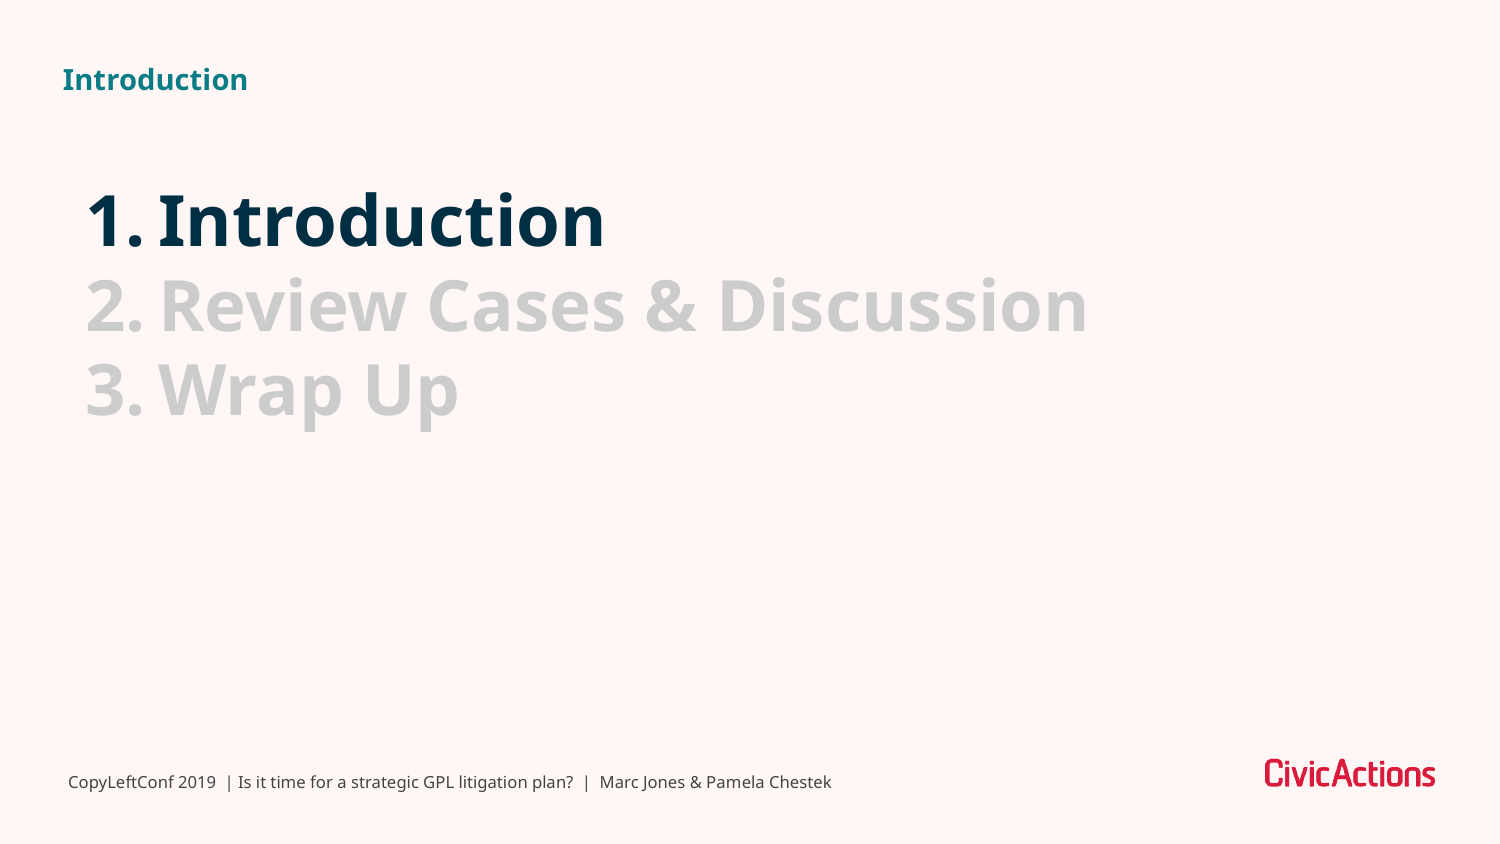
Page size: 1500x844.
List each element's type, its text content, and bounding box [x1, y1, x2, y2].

picture [1265, 758, 1435, 787]
title Introduction [53, 51, 621, 137]
list Introduction Review Cases & Discussion Wrap Up [73, 165, 1500, 635]
text_box CopyLeftConf 2019 | Is it time for a strategic GPL litigation plan? | Marc Jones & Pamela Chestek [53, 757, 1235, 796]
